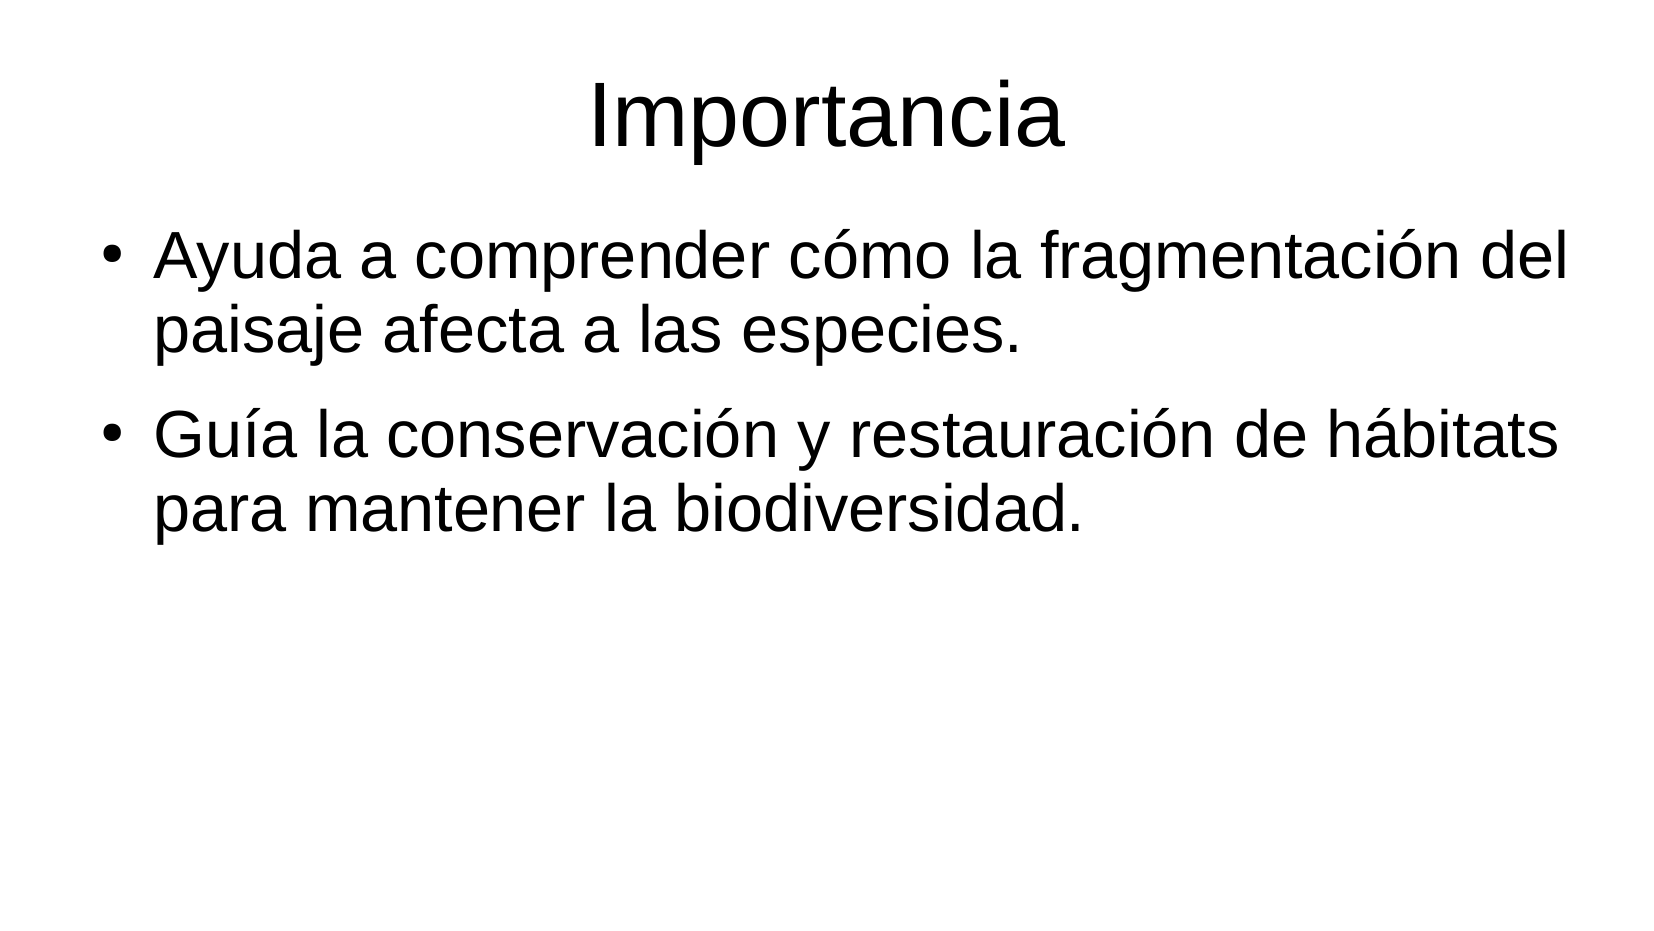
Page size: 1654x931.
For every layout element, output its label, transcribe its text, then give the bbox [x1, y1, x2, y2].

list Ayuda a comprender cómo la fragmentación del paisaje afecta a las especies. Guía la conservación y restauración de hábitats para mantener la biodiversidad. [82, 217, 1571, 758]
title Importancia [82, 37, 1571, 193]
